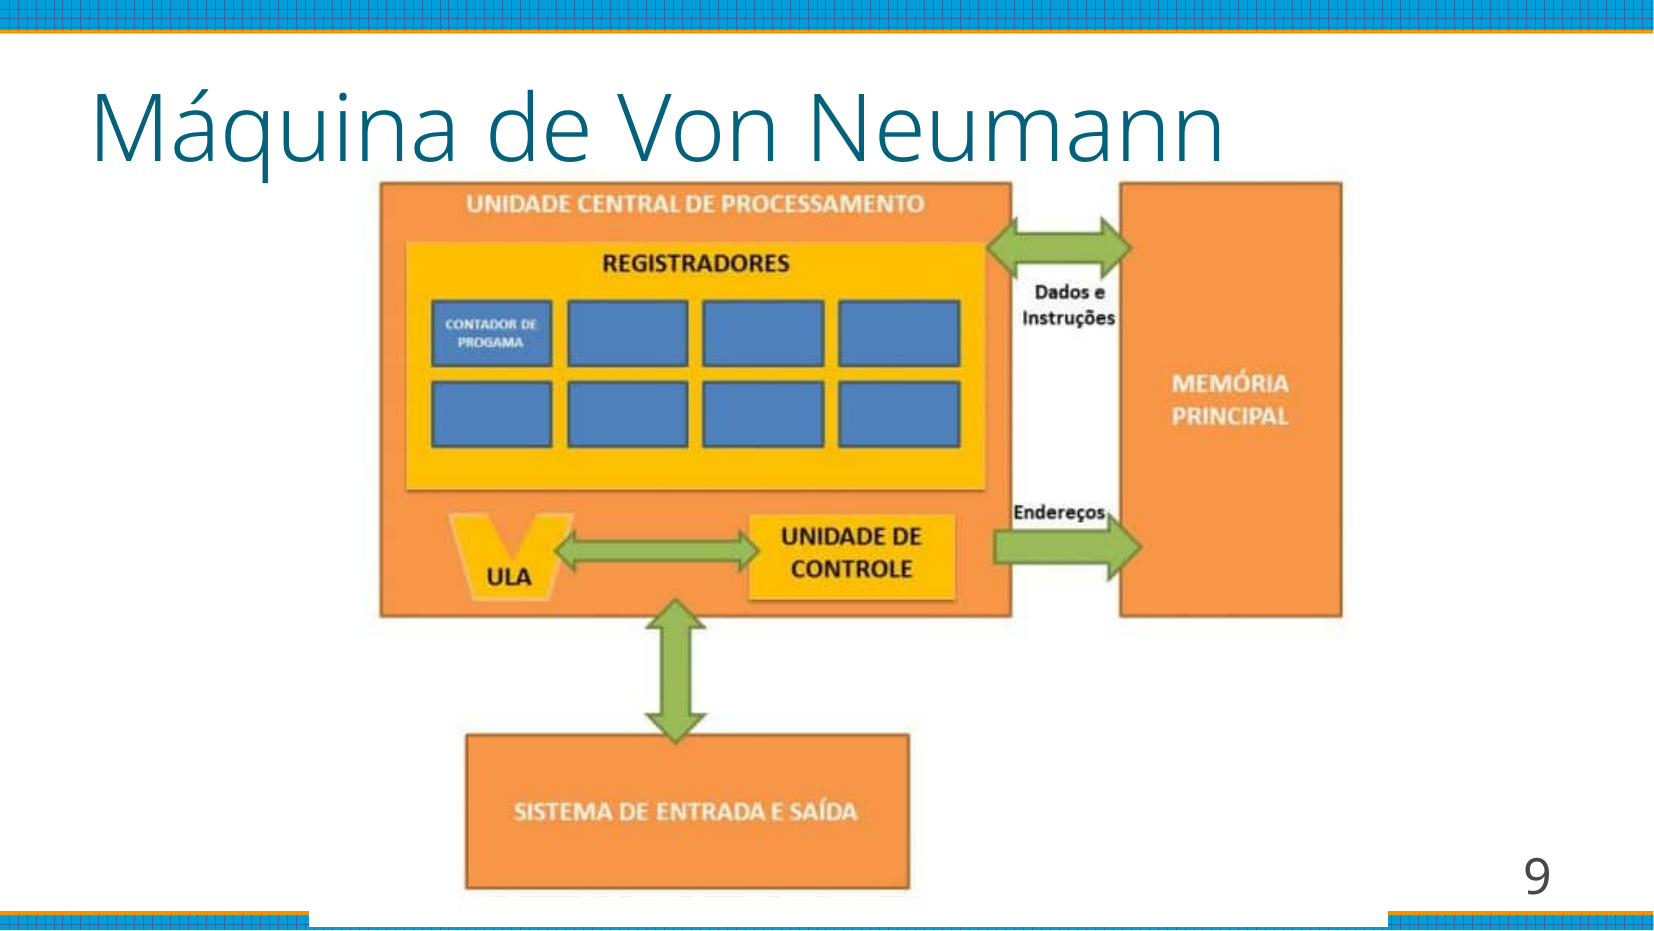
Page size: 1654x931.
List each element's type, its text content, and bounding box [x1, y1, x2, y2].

title Máquina de Von Neumann [88, 44, 1565, 207]
picture [309, 207, 1388, 926]
